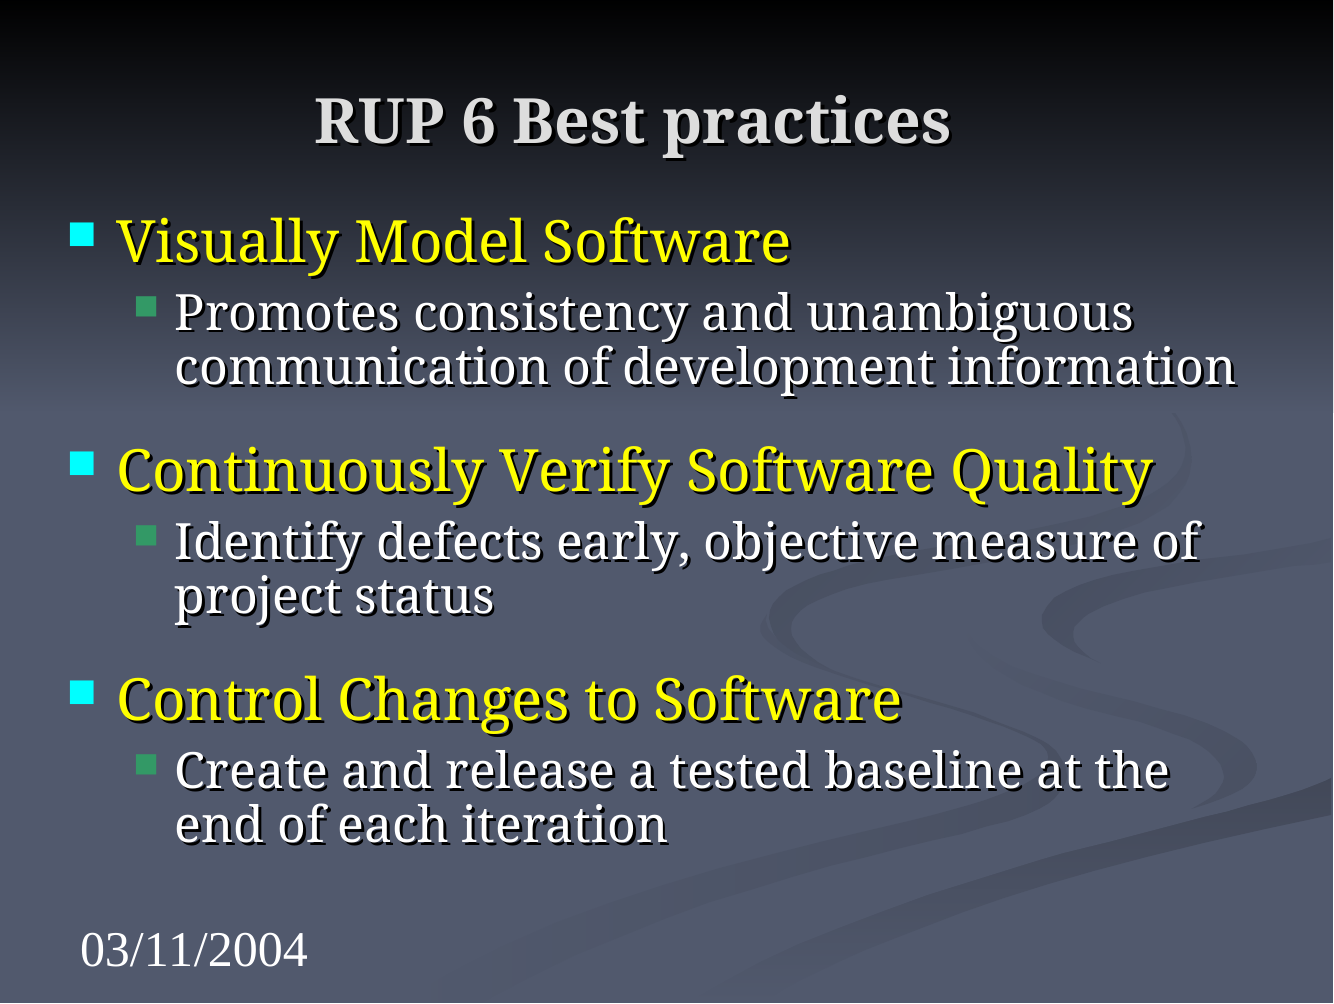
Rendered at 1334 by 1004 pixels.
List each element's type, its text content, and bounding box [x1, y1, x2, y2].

list Visually Model Software Promotes consistency and unambiguous communication of development information Continuously Verify Software Quality Identify defects early, objective measure of project status Control Changes to Software Create and release a tested baseline at the end of each iteration [53, 205, 1278, 891]
title RUP 6 Best practices [33, 74, 1234, 163]
